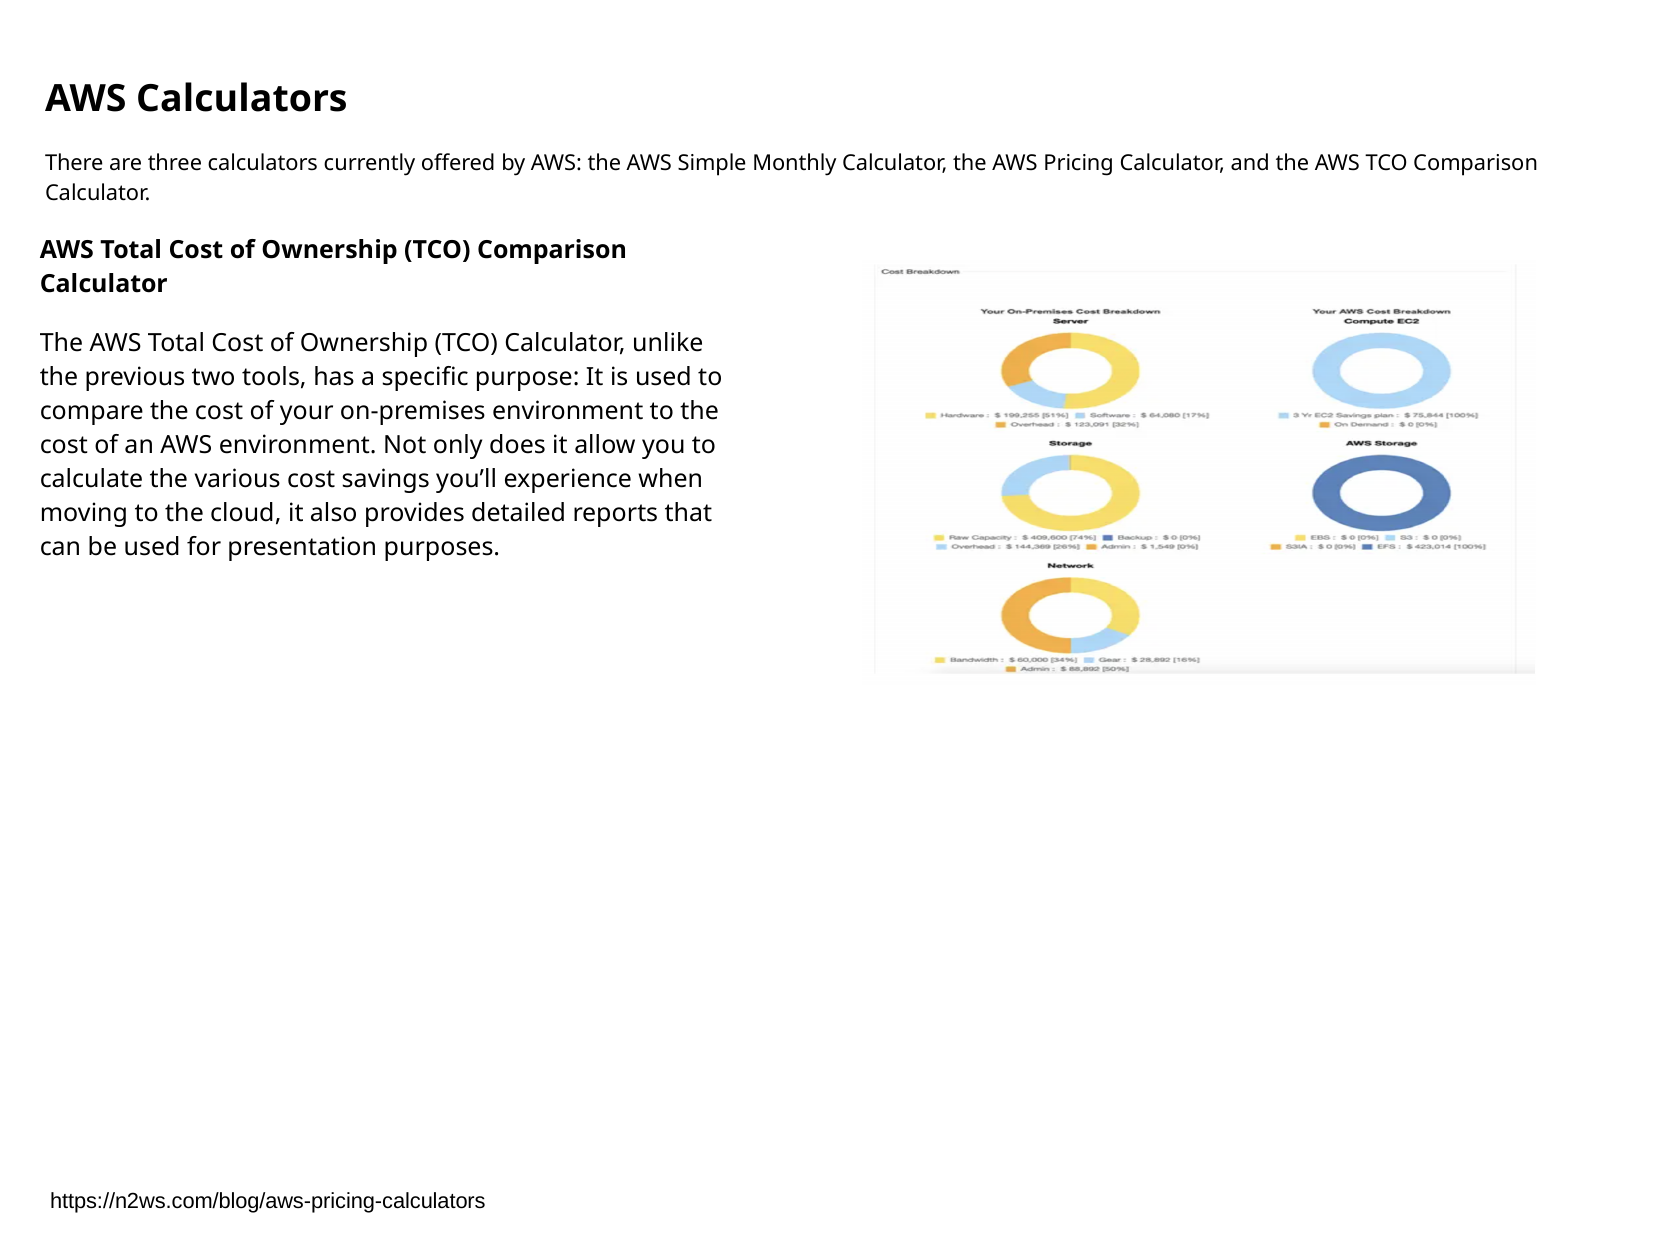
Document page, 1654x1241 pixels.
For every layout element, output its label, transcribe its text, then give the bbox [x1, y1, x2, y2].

text_box AWS Total Cost of Ownership (TCO) Comparison Calculator The AWS Total Cost of Ownership (TCO) Calculator, unlike the previous two tools, has a specific purpose: It is used to compare the cost of your on-premises environment to the cost of an AWS environment. Not only does it allow you to calculate the various cost savings you’ll experience when moving to the cloud, it also provides detailed reports that can be used for presentation purposes. [25, 224, 756, 485]
text_box AWS Calculators There are three calculators currently offered by AWS: the AWS Simple Monthly Calculator, the AWS Pricing Calculator, and the AWS TCO Comparison Calculator. [30, 64, 1560, 213]
text_box https://n2ws.com/blog/aws-pricing-calculators [35, 1181, 532, 1221]
picture [862, 259, 1536, 686]
